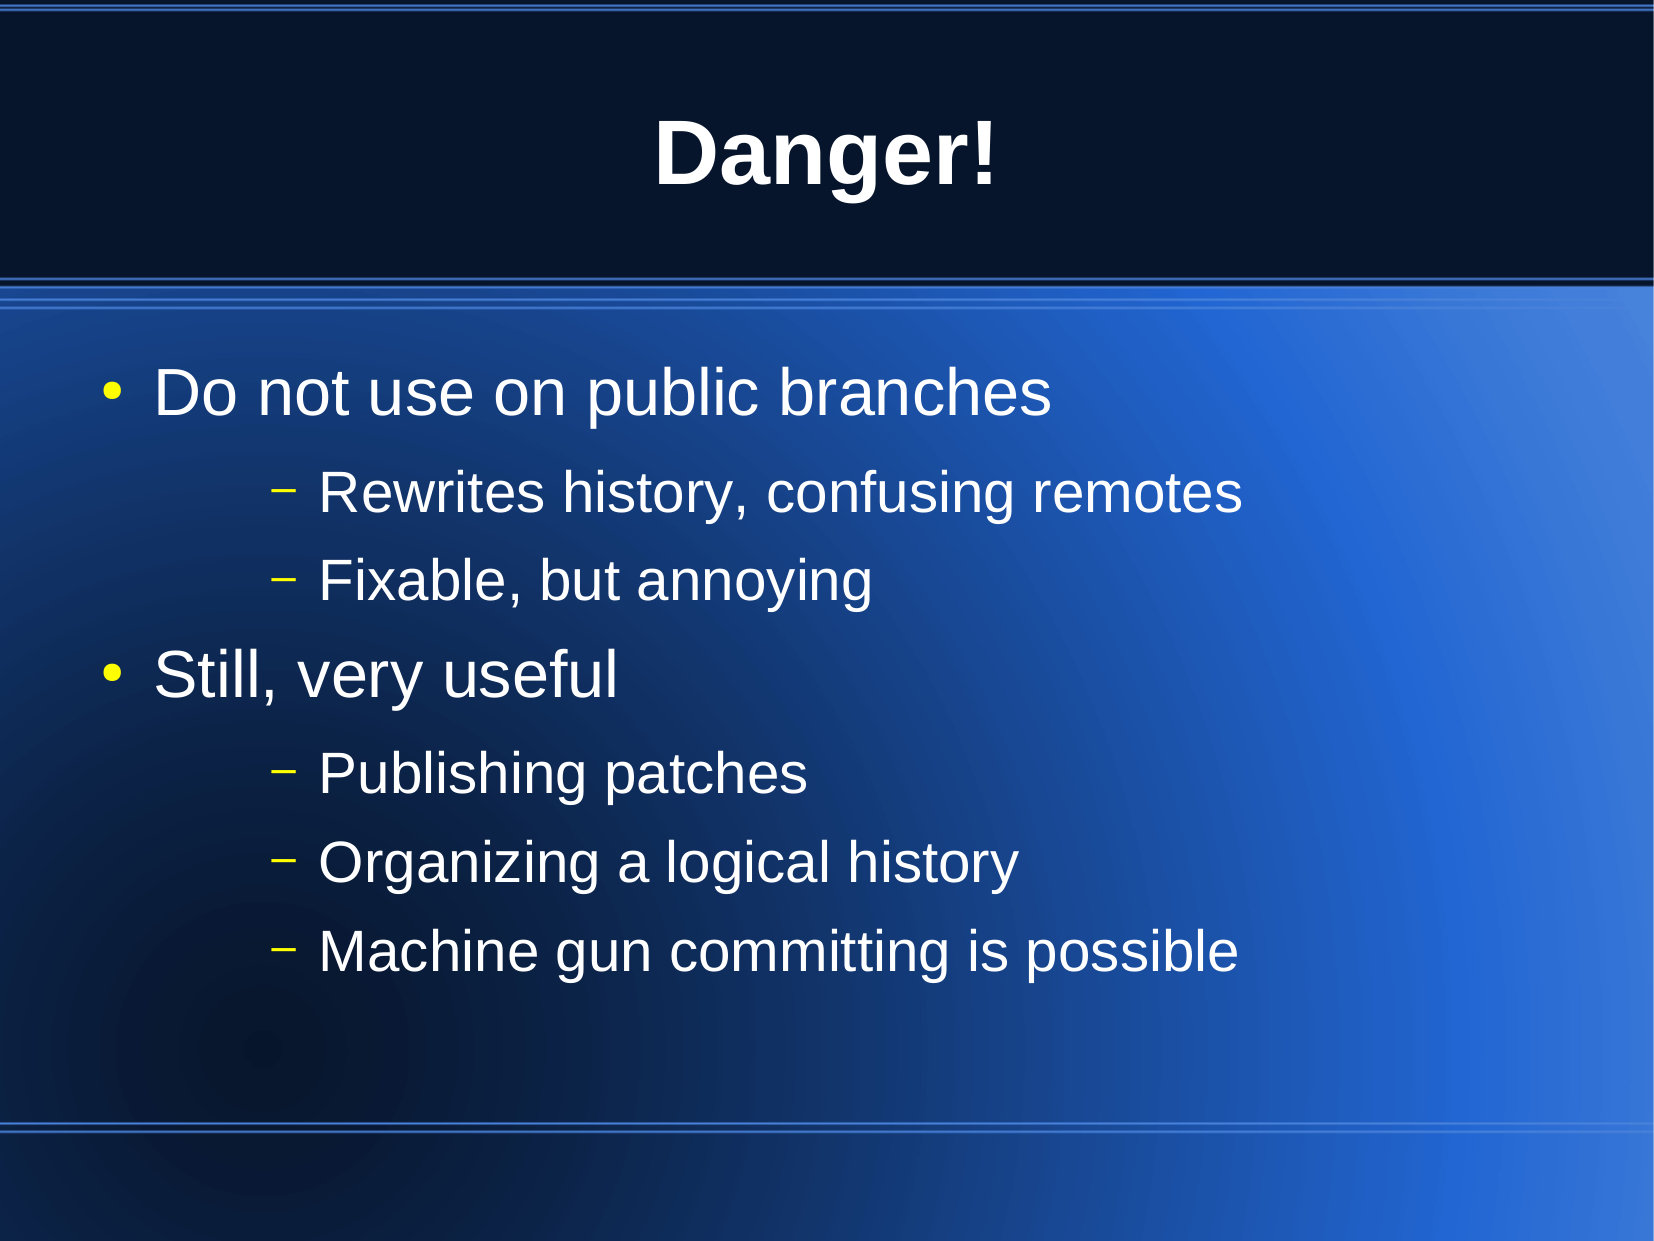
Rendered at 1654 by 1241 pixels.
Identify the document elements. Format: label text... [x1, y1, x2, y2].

title Danger! [82, 56, 1571, 250]
list Do not use on public branches Rewrites history, confusing remotes Fixable, but annoying Still, very useful Publishing patches Organizing a logical history Machine gun committing is possible [82, 355, 1571, 1043]
picture [0, 0, 1654, 1241]
